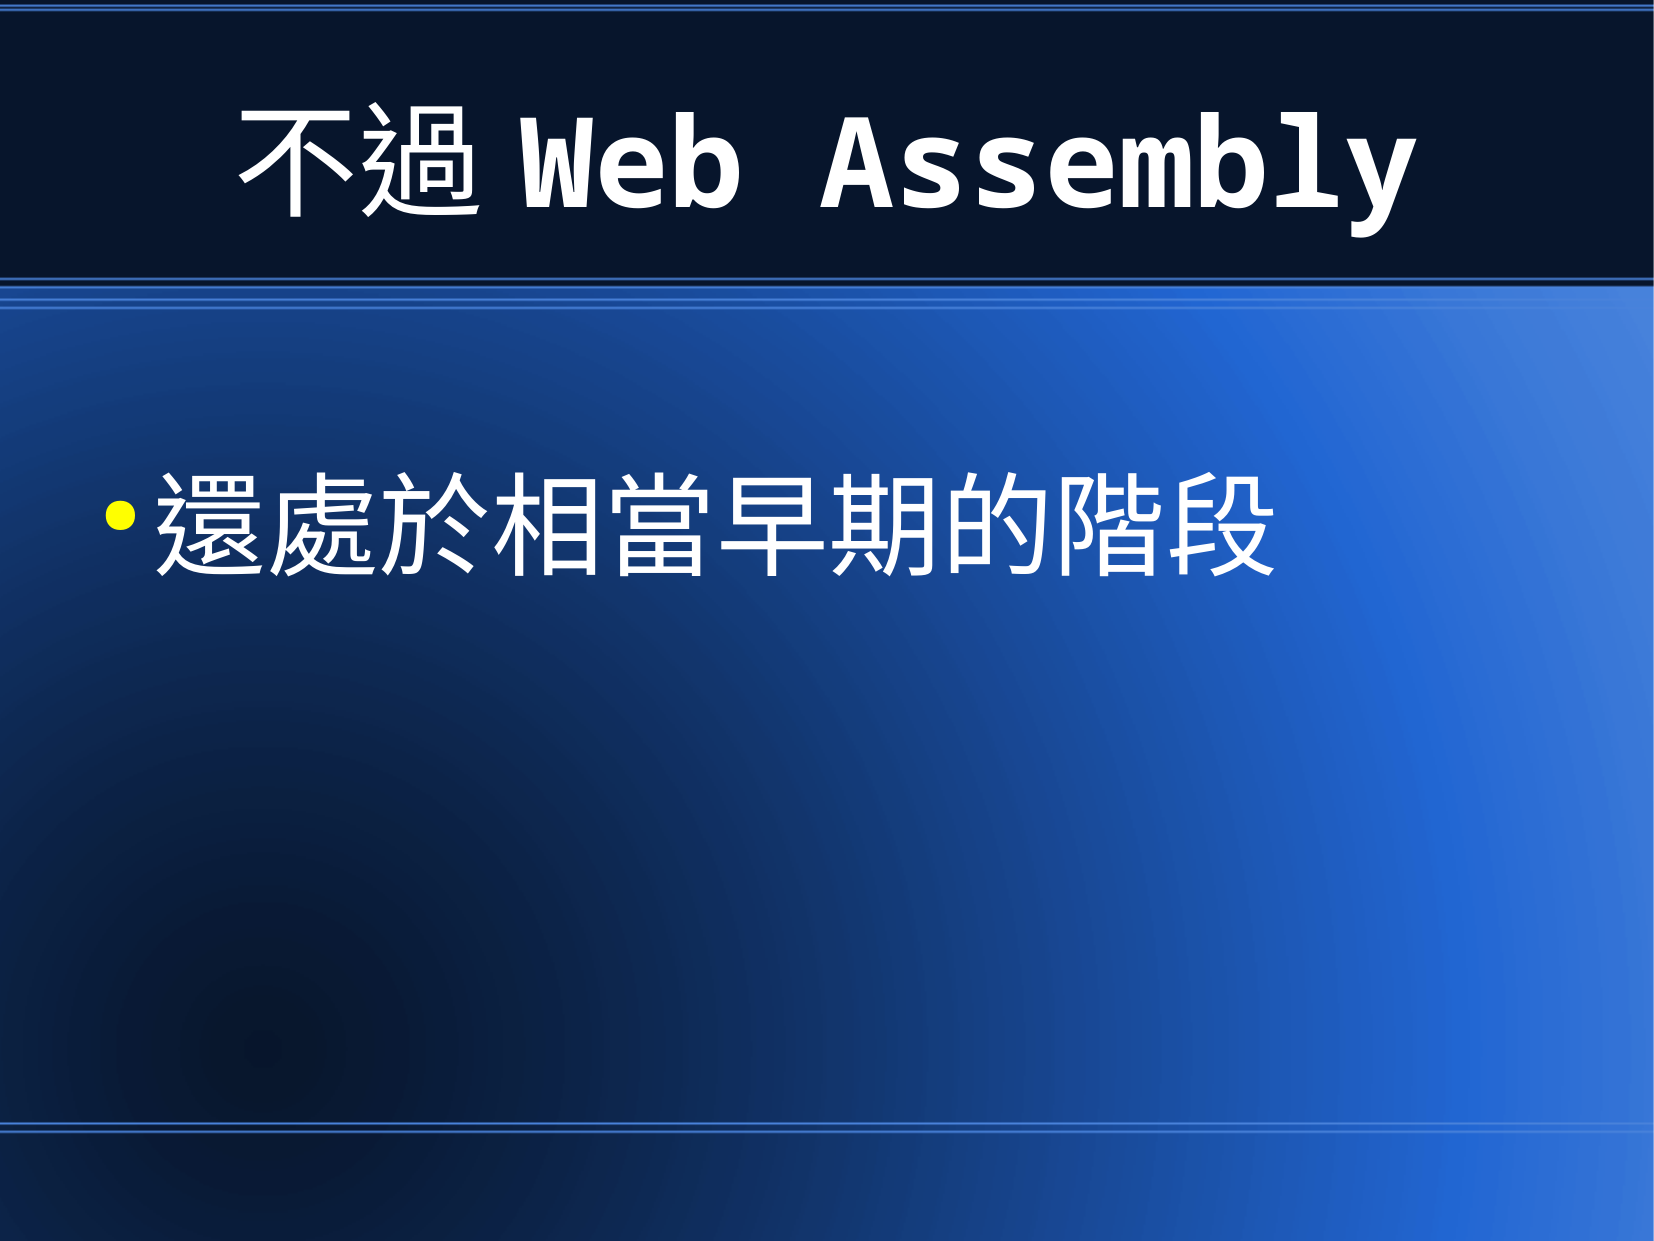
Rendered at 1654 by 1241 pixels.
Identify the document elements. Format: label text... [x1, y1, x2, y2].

list 還處於相當早期的階段 [82, 355, 1571, 1241]
title 不過Web Assembly [82, 49, 1571, 257]
picture [0, 0, 1654, 1241]
